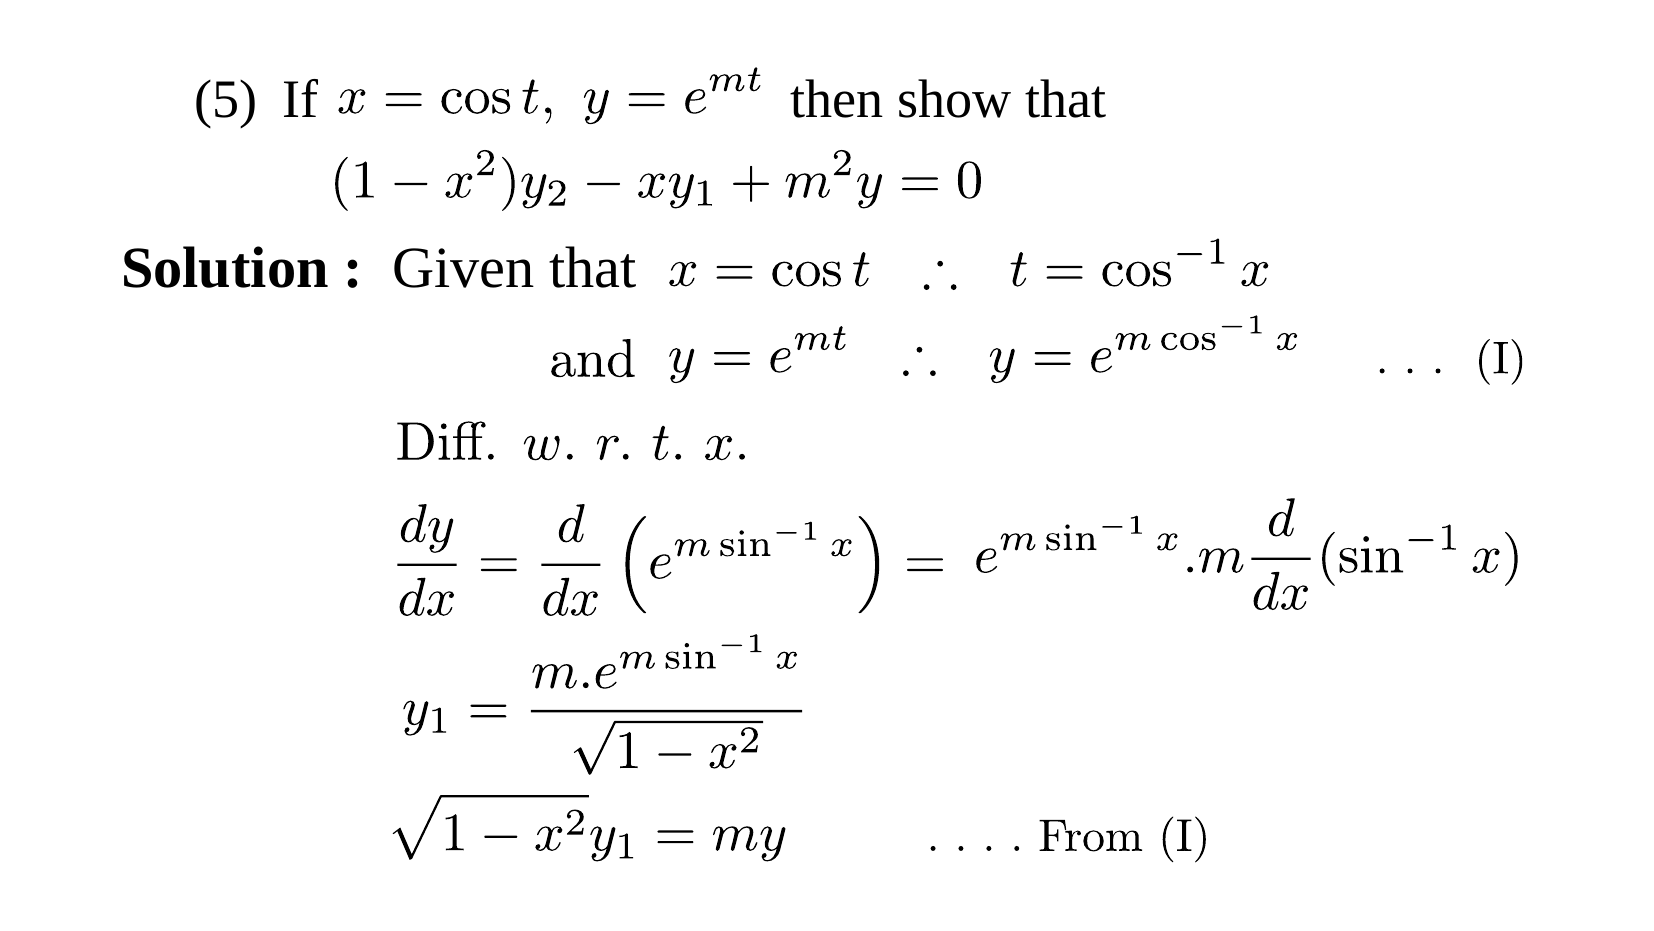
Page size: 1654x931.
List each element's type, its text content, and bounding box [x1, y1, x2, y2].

text_box [1377, 339, 1523, 385]
text_box [389, 795, 786, 862]
text_box [397, 421, 745, 461]
text_box [403, 634, 803, 775]
text_box [669, 238, 1269, 291]
title (5) If then show that Solution : Given that [47, 37, 1607, 886]
text_box [976, 498, 1518, 611]
text_box [397, 504, 943, 616]
text_box [669, 315, 1298, 384]
text_box [551, 338, 635, 378]
text_box [928, 816, 1206, 863]
text_box [338, 67, 761, 125]
text_box [332, 149, 981, 211]
